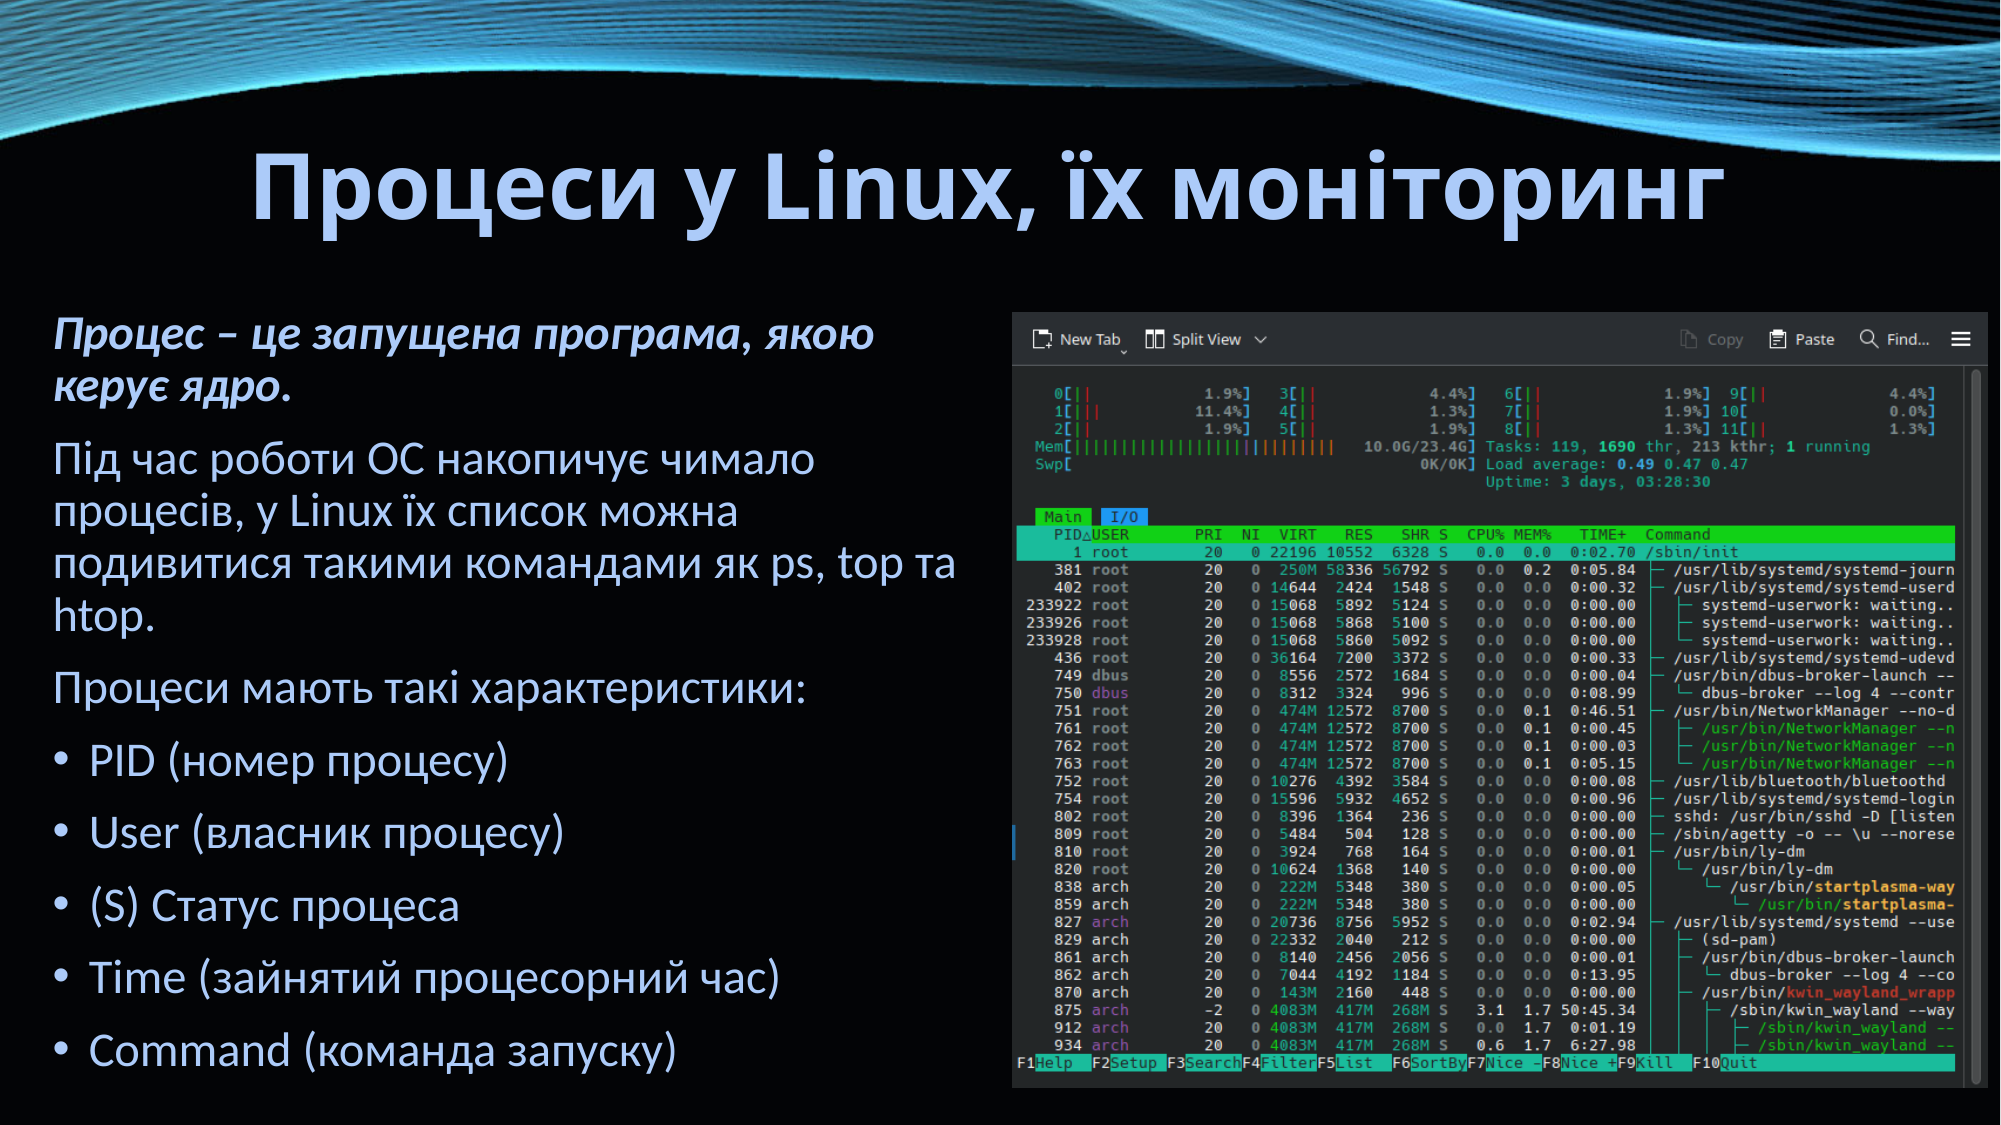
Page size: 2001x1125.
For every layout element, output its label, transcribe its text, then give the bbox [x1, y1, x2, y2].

list Процес – це запущена програма, якою керує ядро. Під час роботи ОС накопичує чимало процесів, у Linux їх список можна подивитися такими командами як ps, top та htop. Процеси мають такі характеристики: PID (номер процесу) User (власник процесу) (S) Статус процеса Time (зайнятий процесорний час) Command (команда запуску) [37, 299, 976, 1088]
title Процеси у Linux, їх моніторинг [59, 81, 1916, 299]
picture [0, 0, 2001, 1125]
